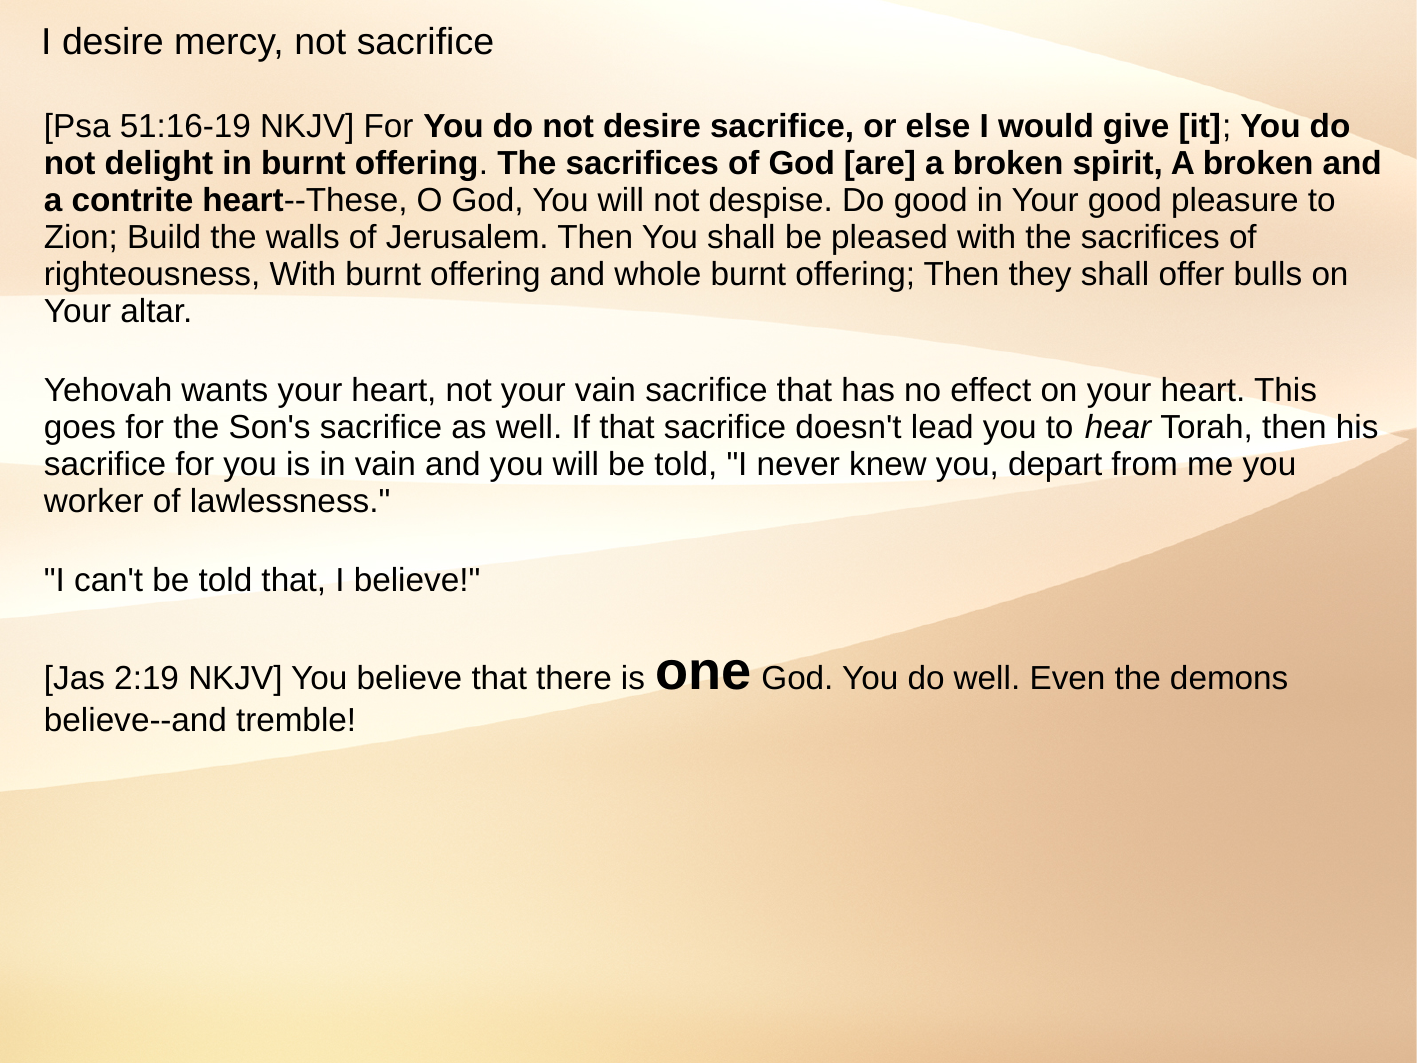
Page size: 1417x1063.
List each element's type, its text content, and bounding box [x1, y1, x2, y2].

text_box [Psa 51:16-19 NKJV] For You do not desire sacrifice, or else I would give [it]; You do not delight in burnt offering. The sacrifices of God [are] a broken spirit, A broken and a contrite heart--These, O God, You will not despise. Do good in Your good pleasure to Zion; Build the walls of Jerusalem. Then You shall be pleased with the sacrifices of righteousness, With burnt offering and whole burnt offering; Then they shall offer bulls on Your altar. Yehovah wants your heart, not your vain sacrifice that has no effect on your heart. This goes for the Son's sacrifice as well. If that sacrifice doesn't lead you to hear Torah, then his sacrifice for you is in vain and you will be told, "I never knew you, depart from me you worker of lawlessness." "I can't be told that, I believe!" [Jas 2:19 NKJV] You believe that there is one God. You do well. Even the demons believe--and tremble! [29, 99, 1404, 1046]
text_box I desire mercy, not sacrifice [26, 13, 1388, 132]
picture [0, 0, 1417, 1063]
